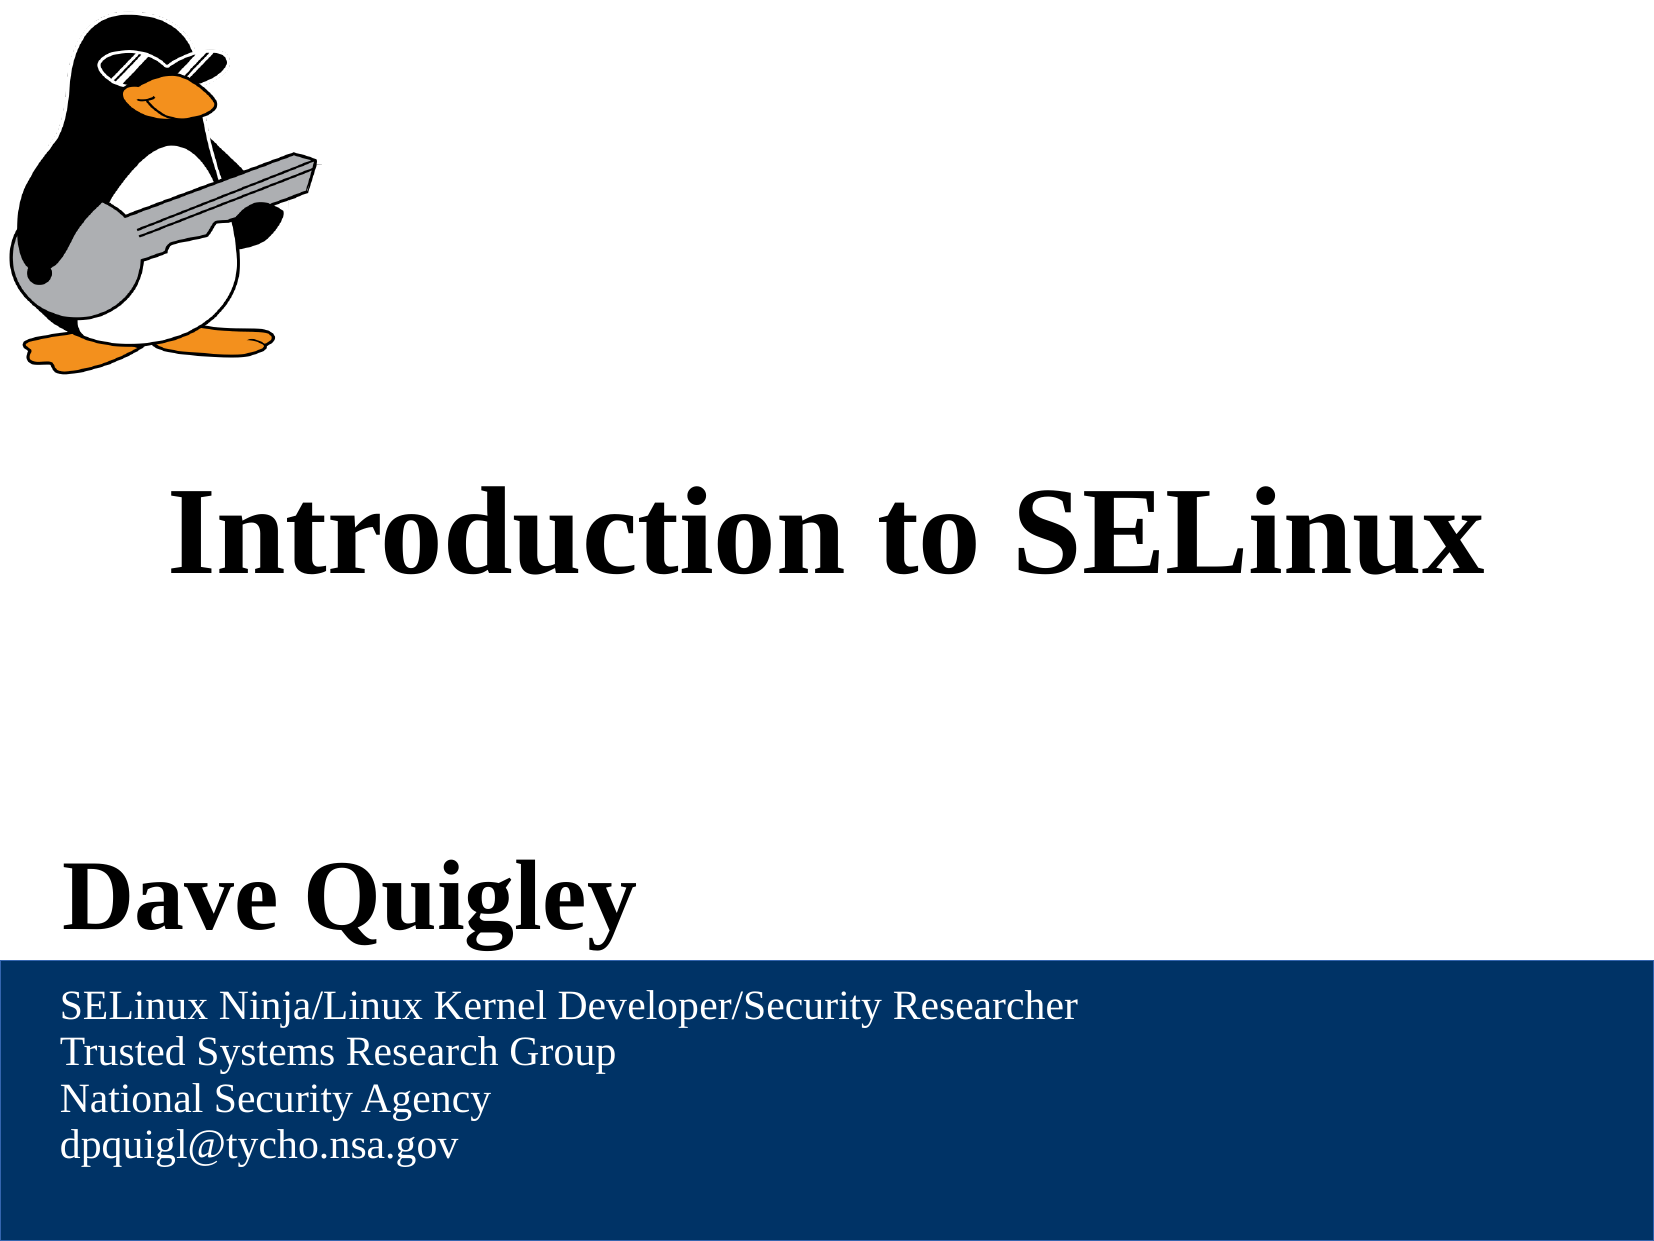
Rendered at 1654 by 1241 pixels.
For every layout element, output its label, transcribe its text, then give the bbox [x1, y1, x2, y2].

picture [6, 0, 322, 388]
text_box SELinux Ninja/Linux Kernel Developer/Security Researcher Trusted Systems Research Group National Security Agency dpquigl@tycho.nsa.gov [45, 975, 1111, 1222]
title Introduction to SELinux [82, 393, 1571, 671]
text_box [0, 960, 1654, 1241]
text_box Dave Quigley [47, 833, 768, 959]
